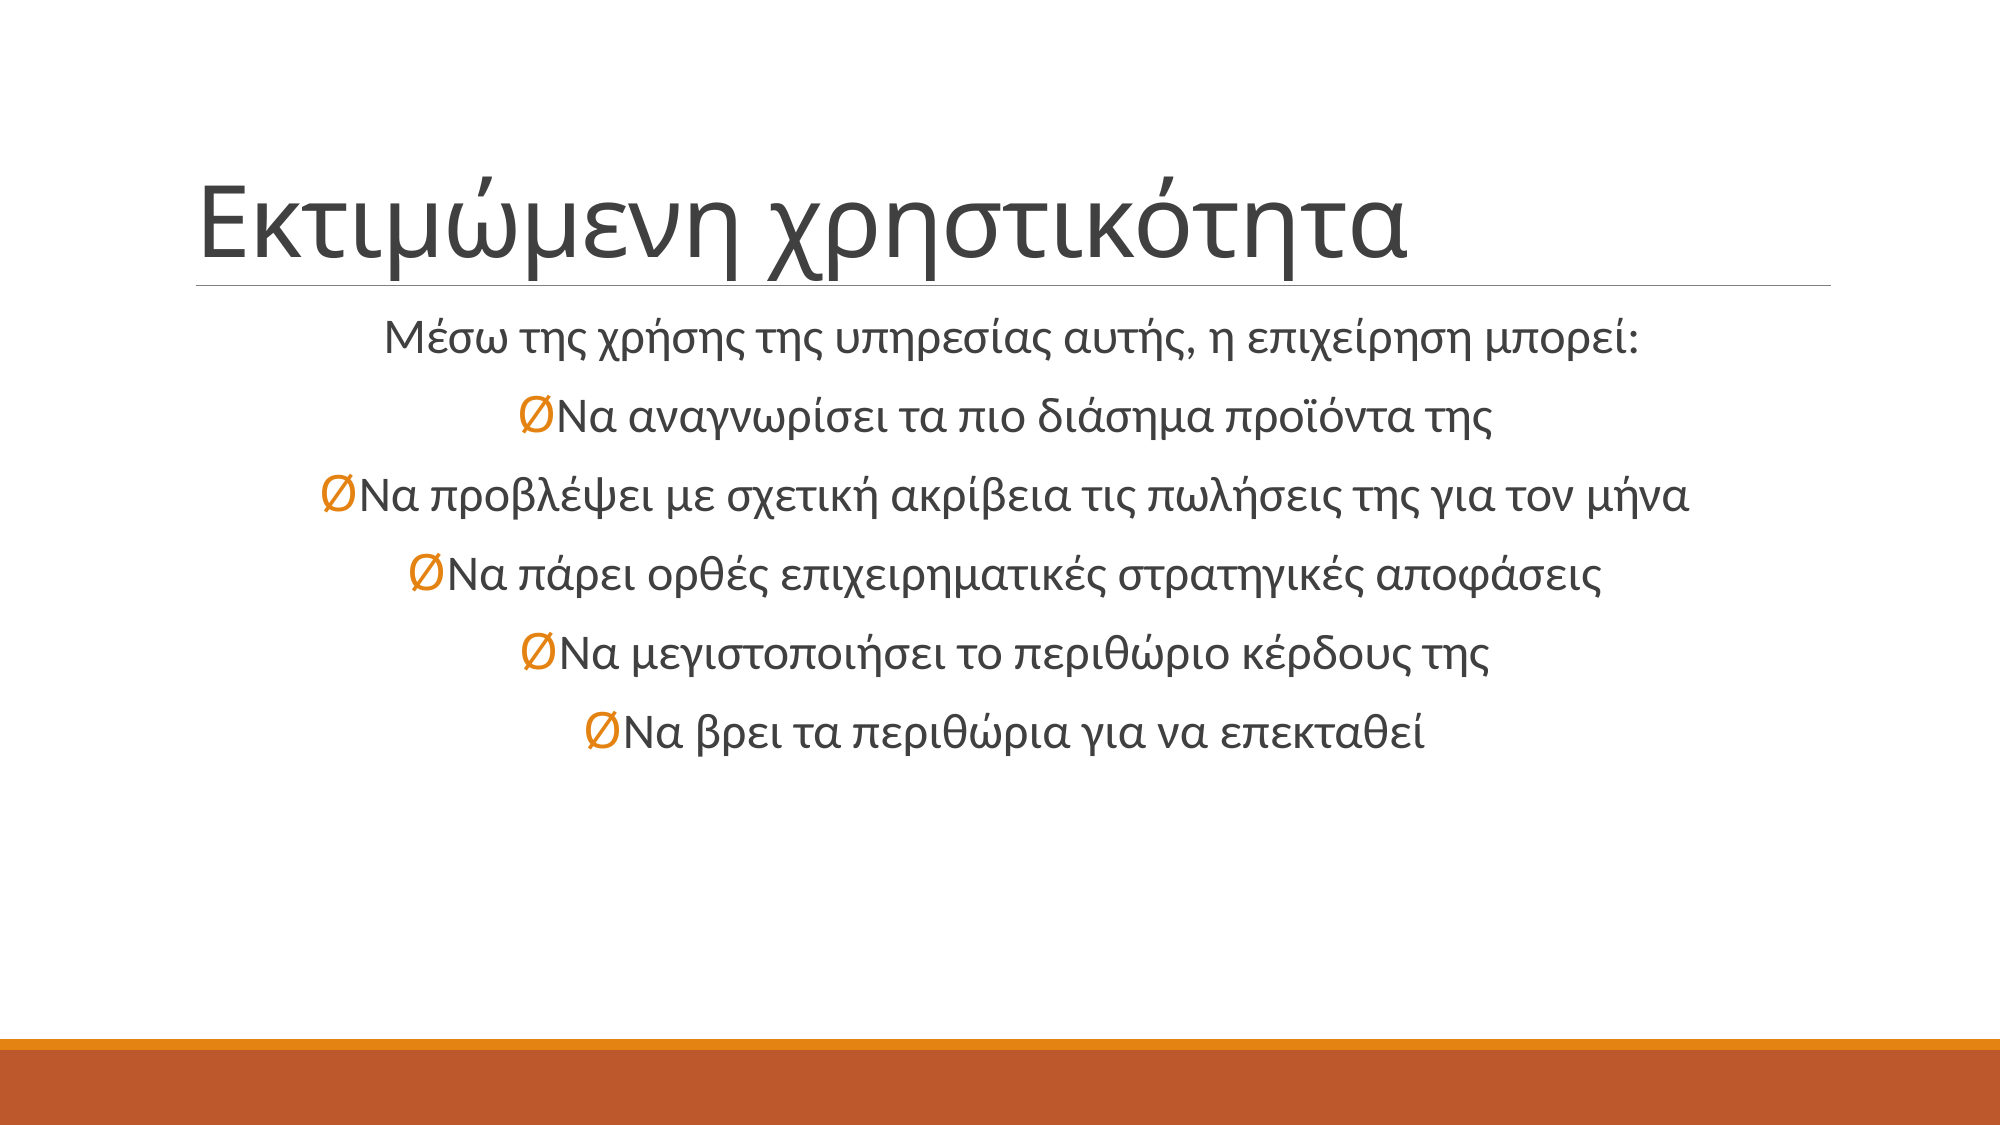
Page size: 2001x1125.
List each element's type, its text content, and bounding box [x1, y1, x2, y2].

list Μέσω της χρήσης της υπηρεσίας αυτής, η επιχείρηση μπορεί: Να αναγνωρίσει τα πιο διάσημα προϊόντα της Να προβλέψει με σχετική ακρίβεια τις πωλήσεις της για τον μήνα Να πάρει ορθές επιχειρηματικές στρατηγικές αποφάσεις Να μεγιστοποιήσει το περιθώριο κέρδους της Να βρει τα περιθώρια για να επεκταθεί [180, 302, 1831, 963]
title Εκτιμώμενη χρηστικότητα [180, 47, 1831, 286]
